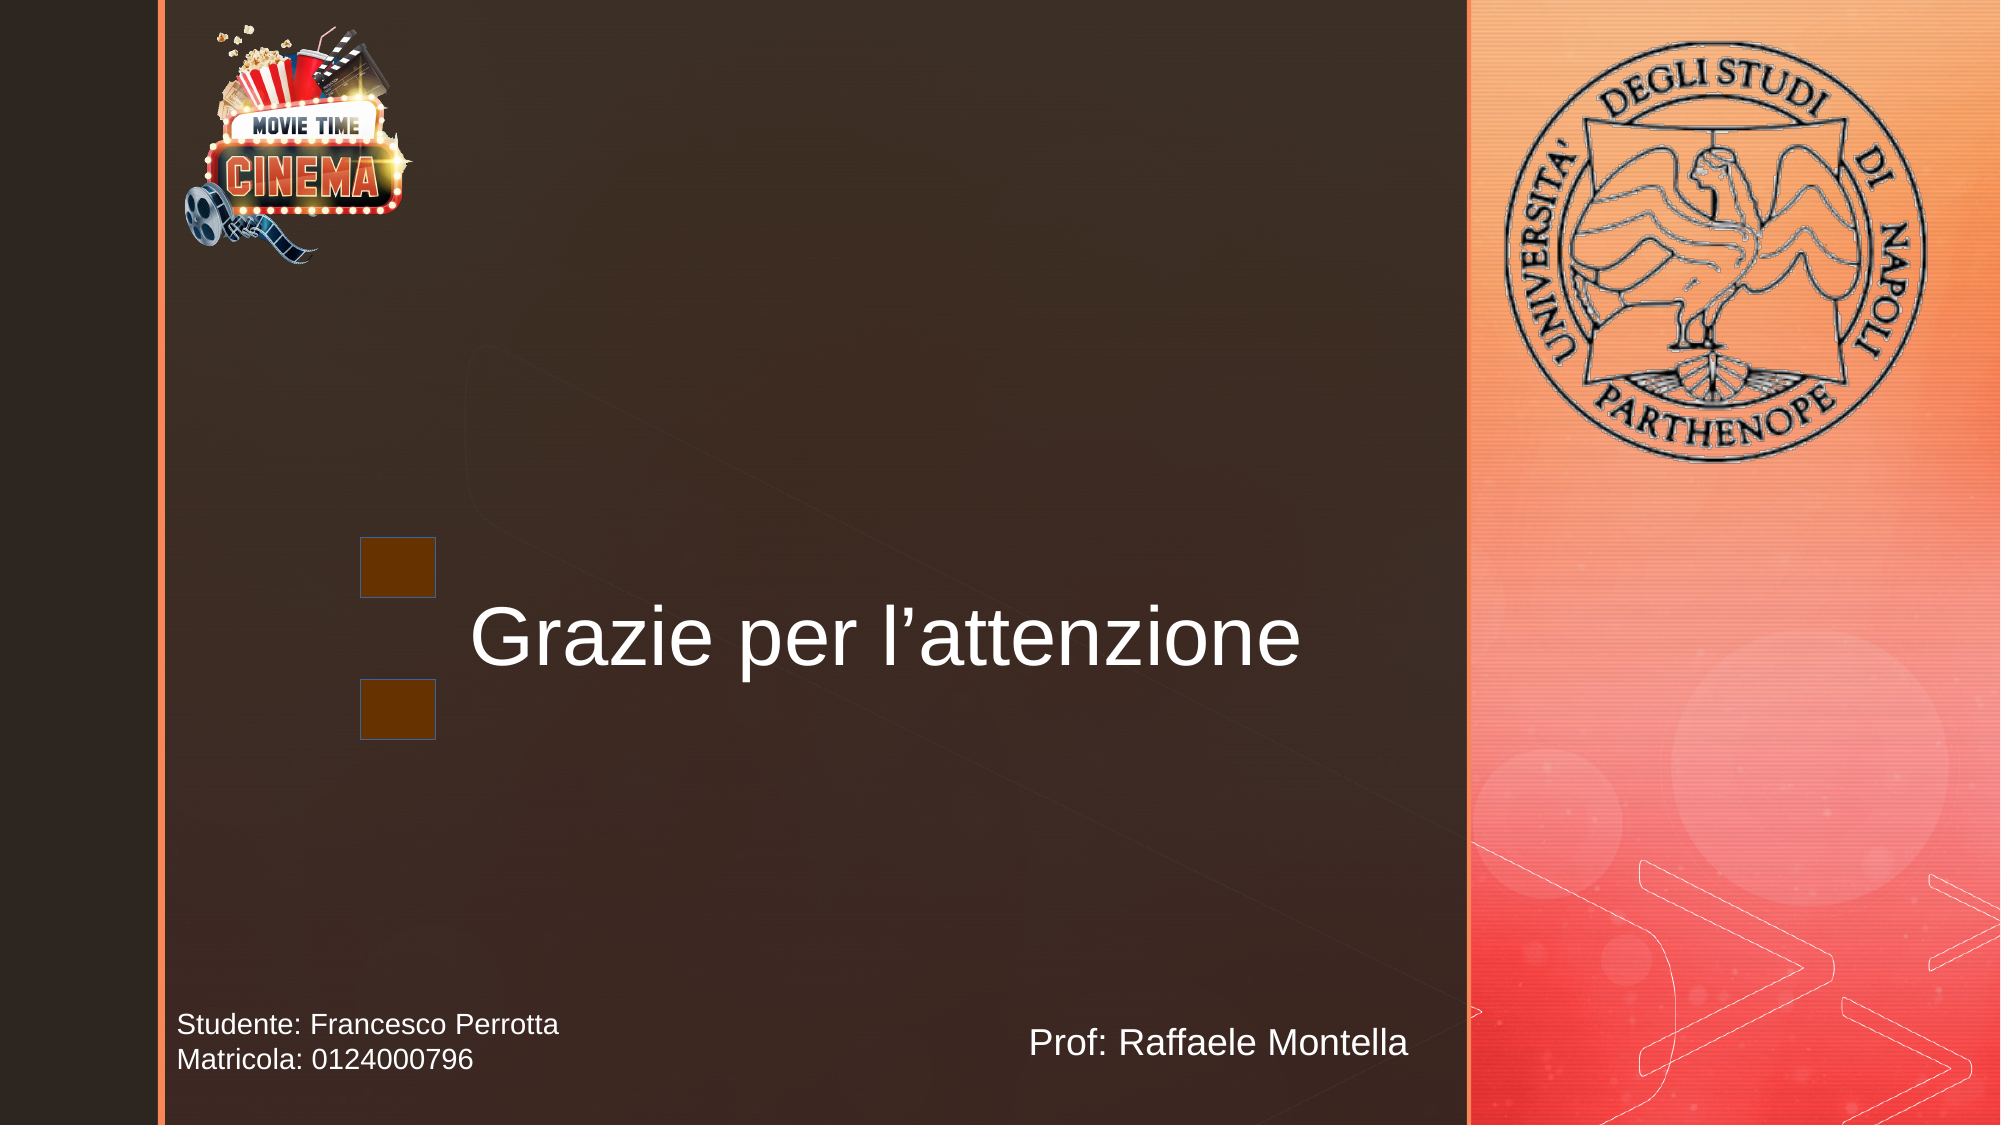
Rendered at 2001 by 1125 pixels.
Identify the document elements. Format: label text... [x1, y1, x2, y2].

text_box [360, 679, 436, 740]
picture [154, 0, 455, 301]
text_box Prof: Raffaele Montella [1013, 1010, 1459, 1071]
text_box [360, 537, 436, 598]
text_box Grazie per l’attenzione [454, 575, 1404, 691]
picture [1472, 0, 2001, 1125]
text_box Studente: Francesco Perrotta Matricola: 0124000796 [161, 998, 602, 1083]
